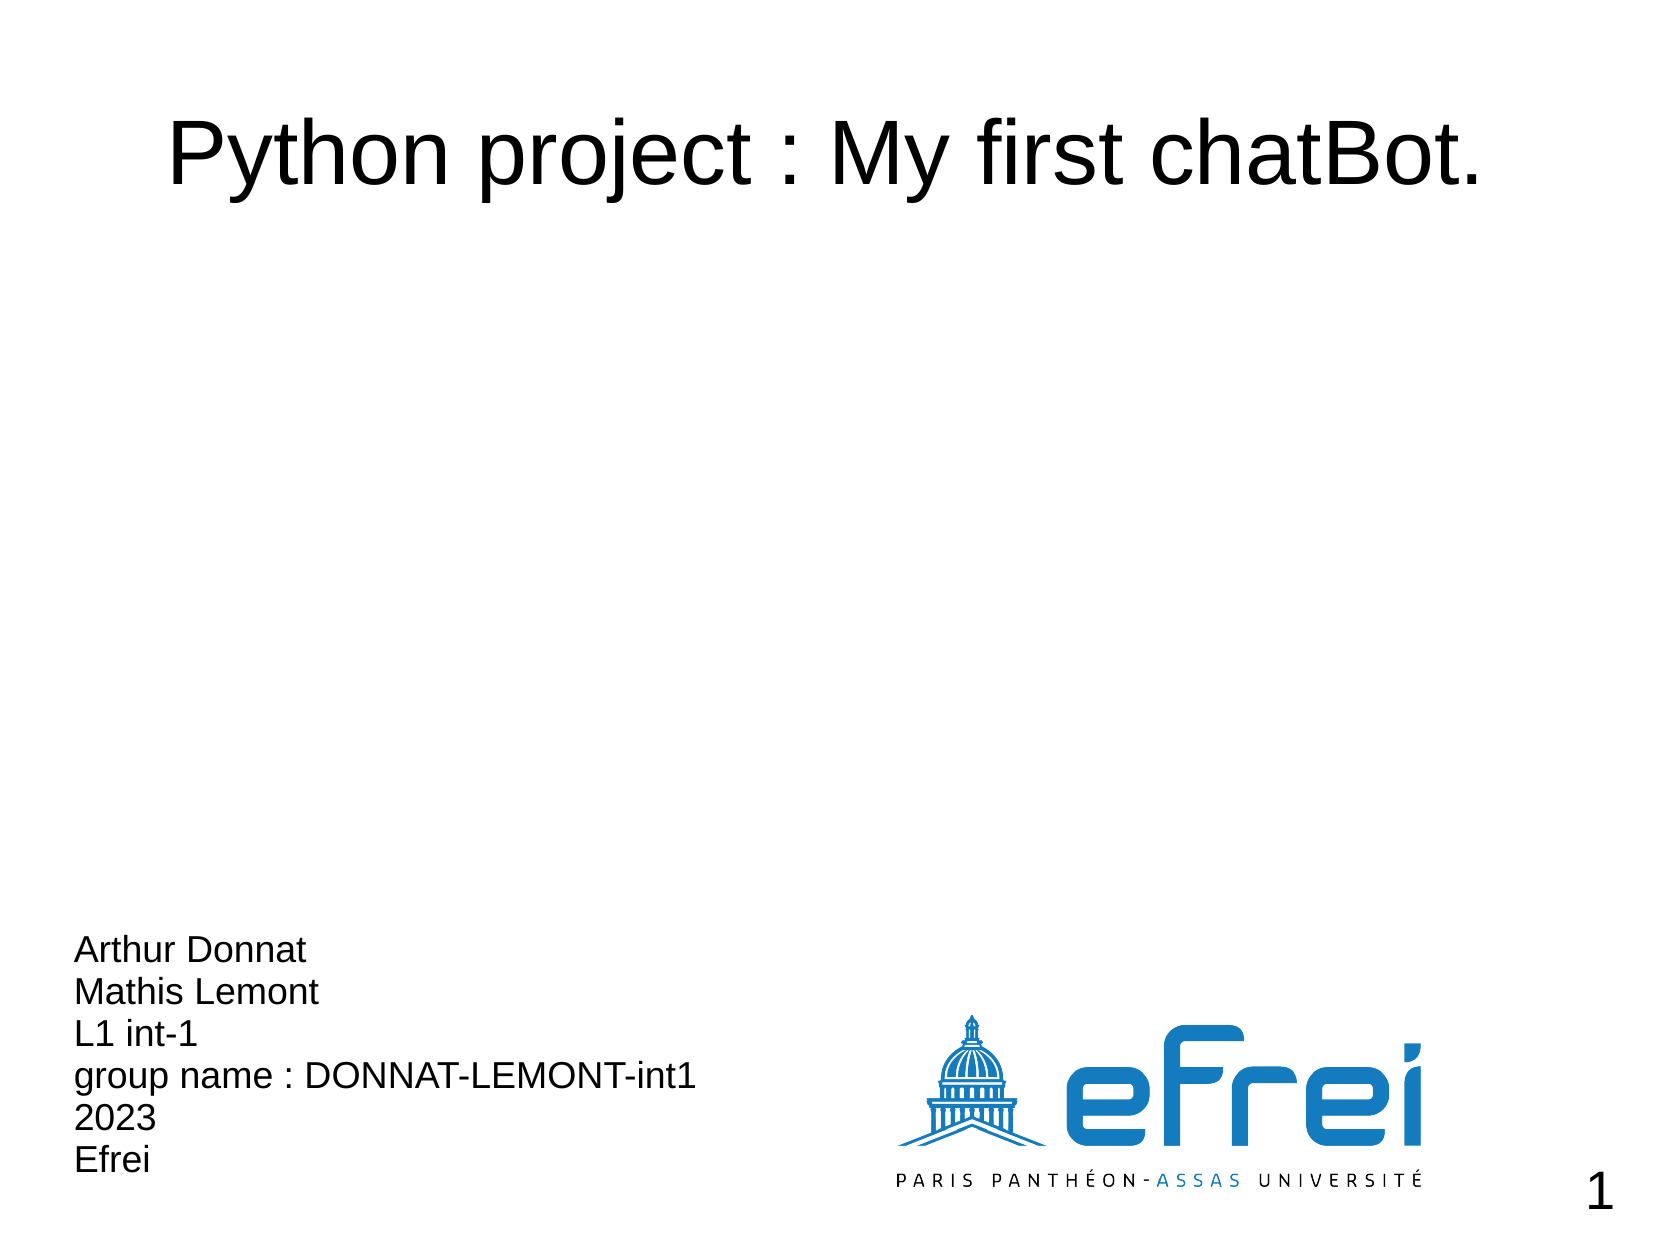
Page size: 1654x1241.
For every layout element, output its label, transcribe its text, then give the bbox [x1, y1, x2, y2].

text_box Arthur Donnat Mathis Lemont L1 int-1 group name : DONNAT-LEMONT-int1 2023 Efrei [59, 921, 945, 1189]
picture [945, 1015, 1421, 1187]
text_box 1 [1570, 1152, 1642, 1229]
title Python project : My first chatBot. [82, 101, 1571, 205]
